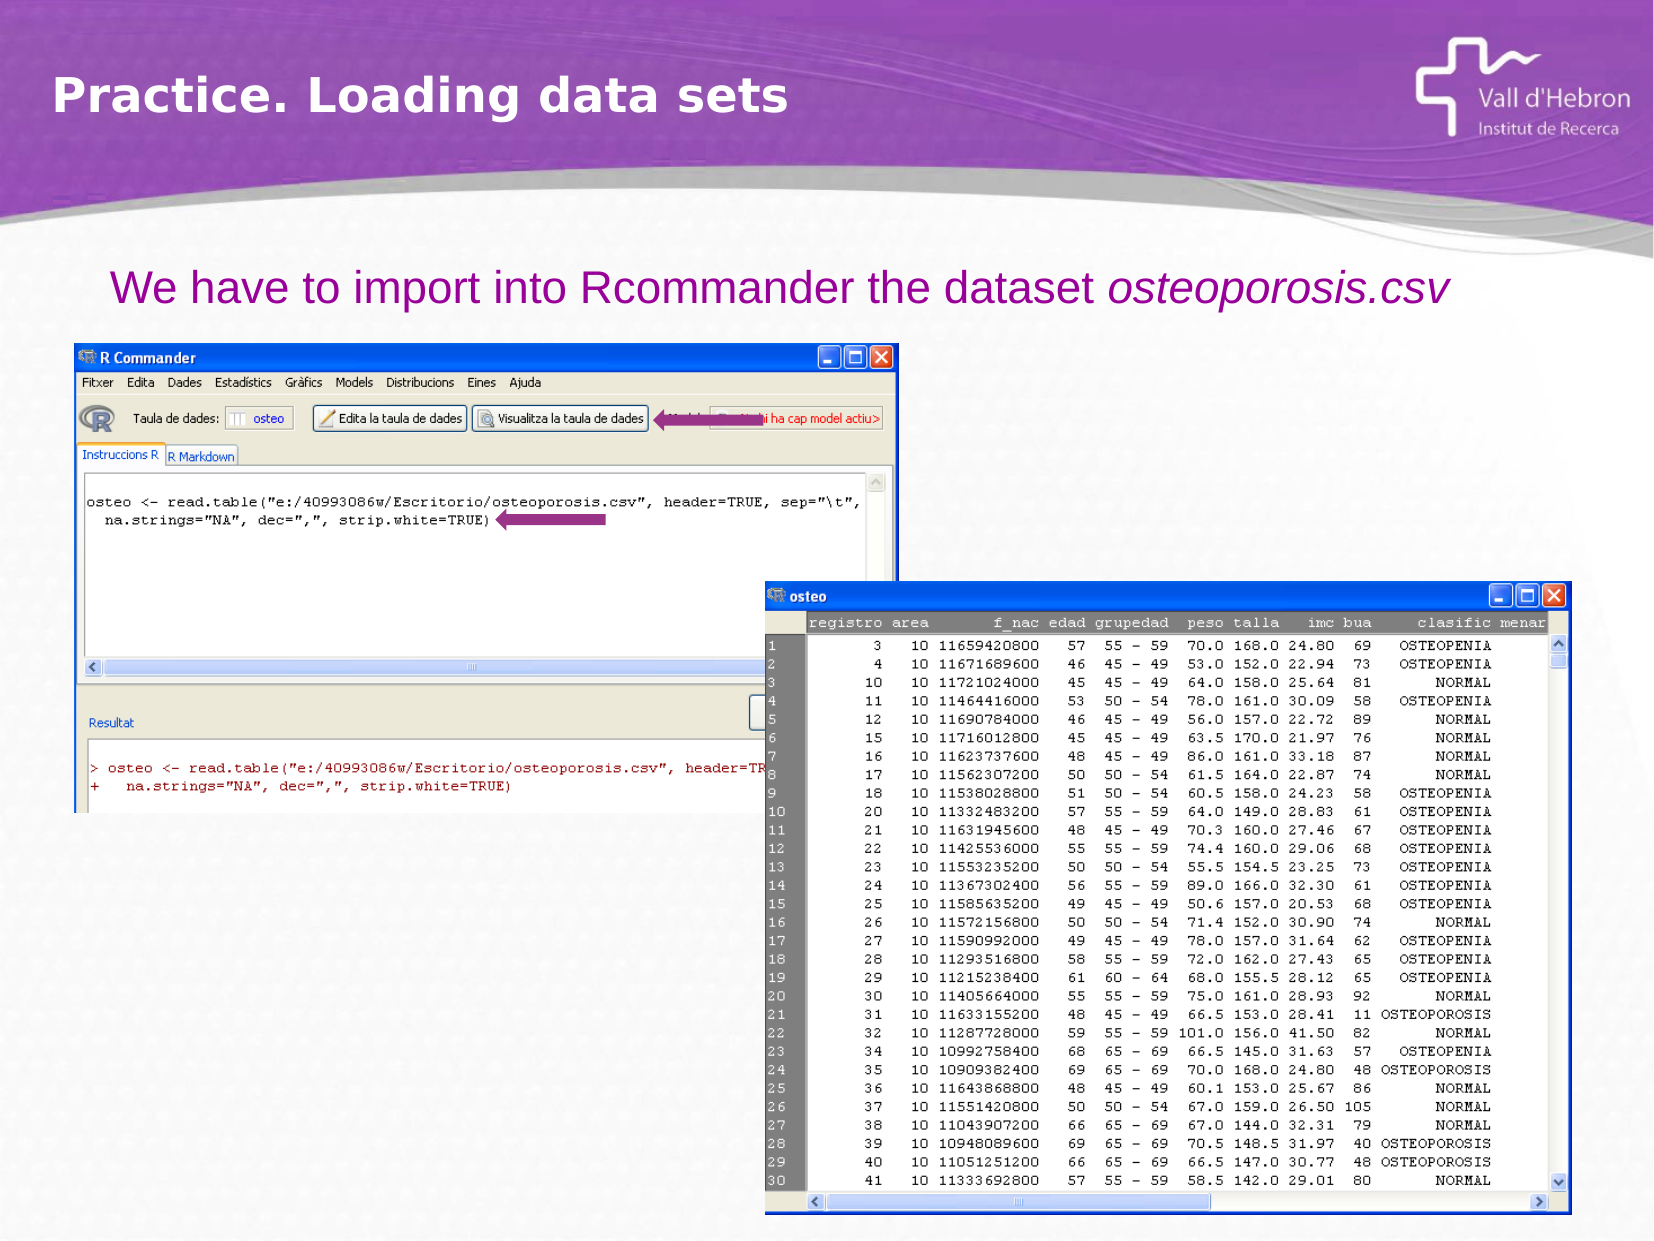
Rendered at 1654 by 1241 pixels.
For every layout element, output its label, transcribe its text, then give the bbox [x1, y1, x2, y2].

text_box [652, 409, 764, 432]
text_box [495, 508, 606, 531]
picture [0, 0, 1654, 1241]
text_box We have to import into Rcommander the dataset osteoporosis.csv [94, 250, 1501, 320]
text_box Practice. Loading data sets [51, 67, 791, 134]
